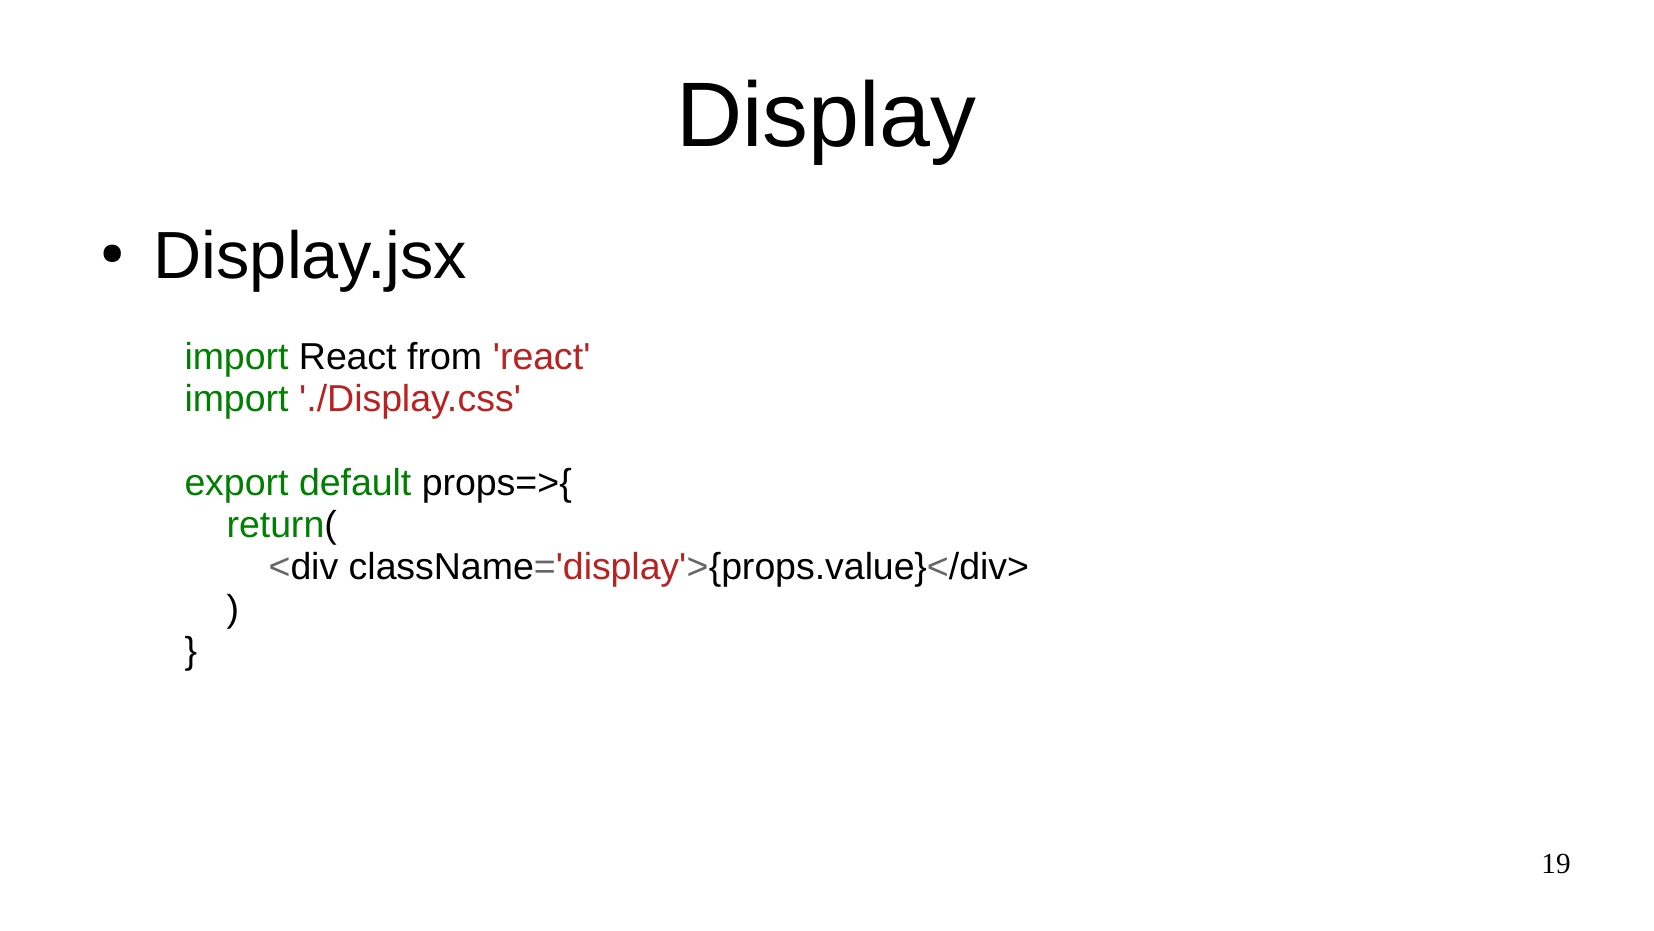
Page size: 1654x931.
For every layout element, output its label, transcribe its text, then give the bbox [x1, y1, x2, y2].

text_box import React from 'react' import './Display.css' export default props=>{ return( <div className='display'>{props.value}</div> ) } [169, 328, 1384, 680]
title Display [82, 37, 1571, 193]
list Display.jsx [82, 217, 1571, 758]
